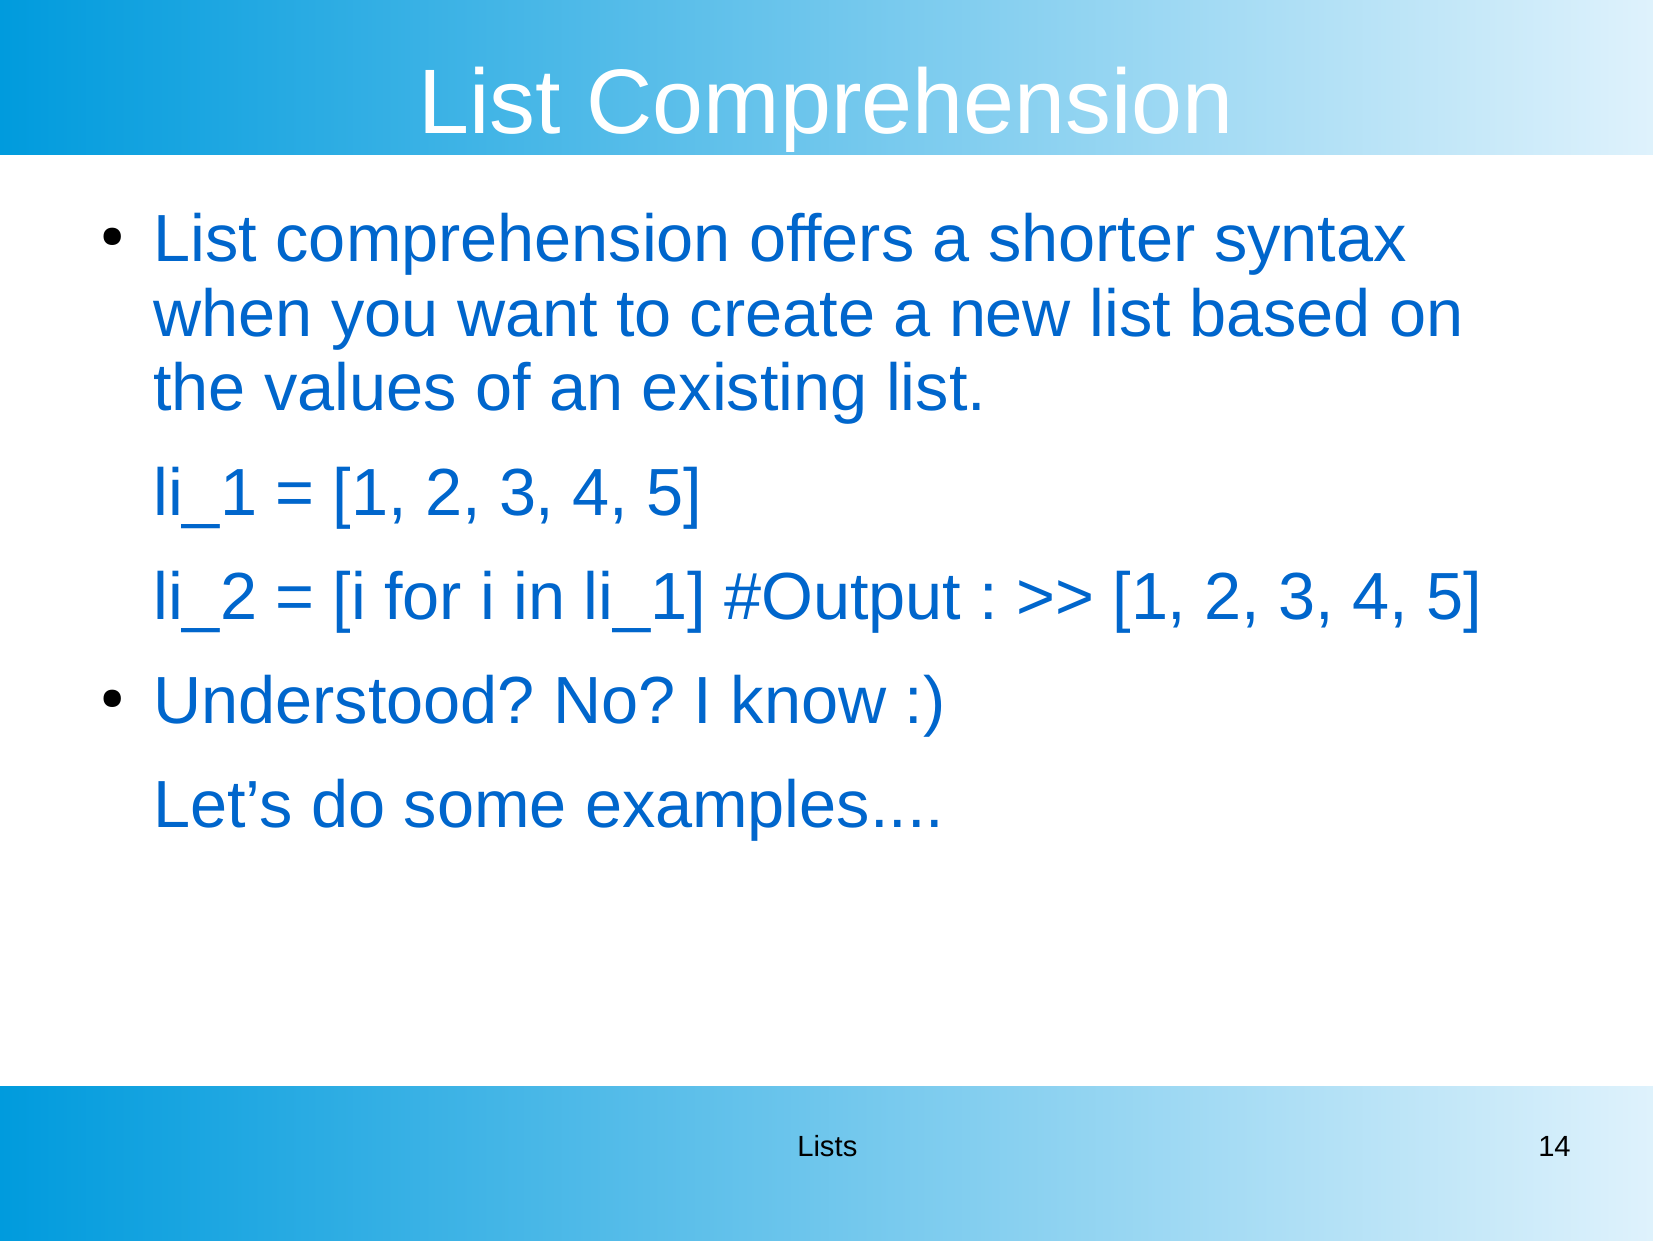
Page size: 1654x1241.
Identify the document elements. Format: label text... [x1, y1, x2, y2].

list List comprehension offers a shorter syntax when you want to create a new list based on the values of an existing list. li_1 = [1, 2, 3, 4, 5] li_2 = [i for i in li_1] #Output : >> [1, 2, 3, 4, 5] Understood? No? I know :) Let’s do some examples.... [82, 200, 1571, 1004]
title List Comprehension [82, 49, 1571, 155]
